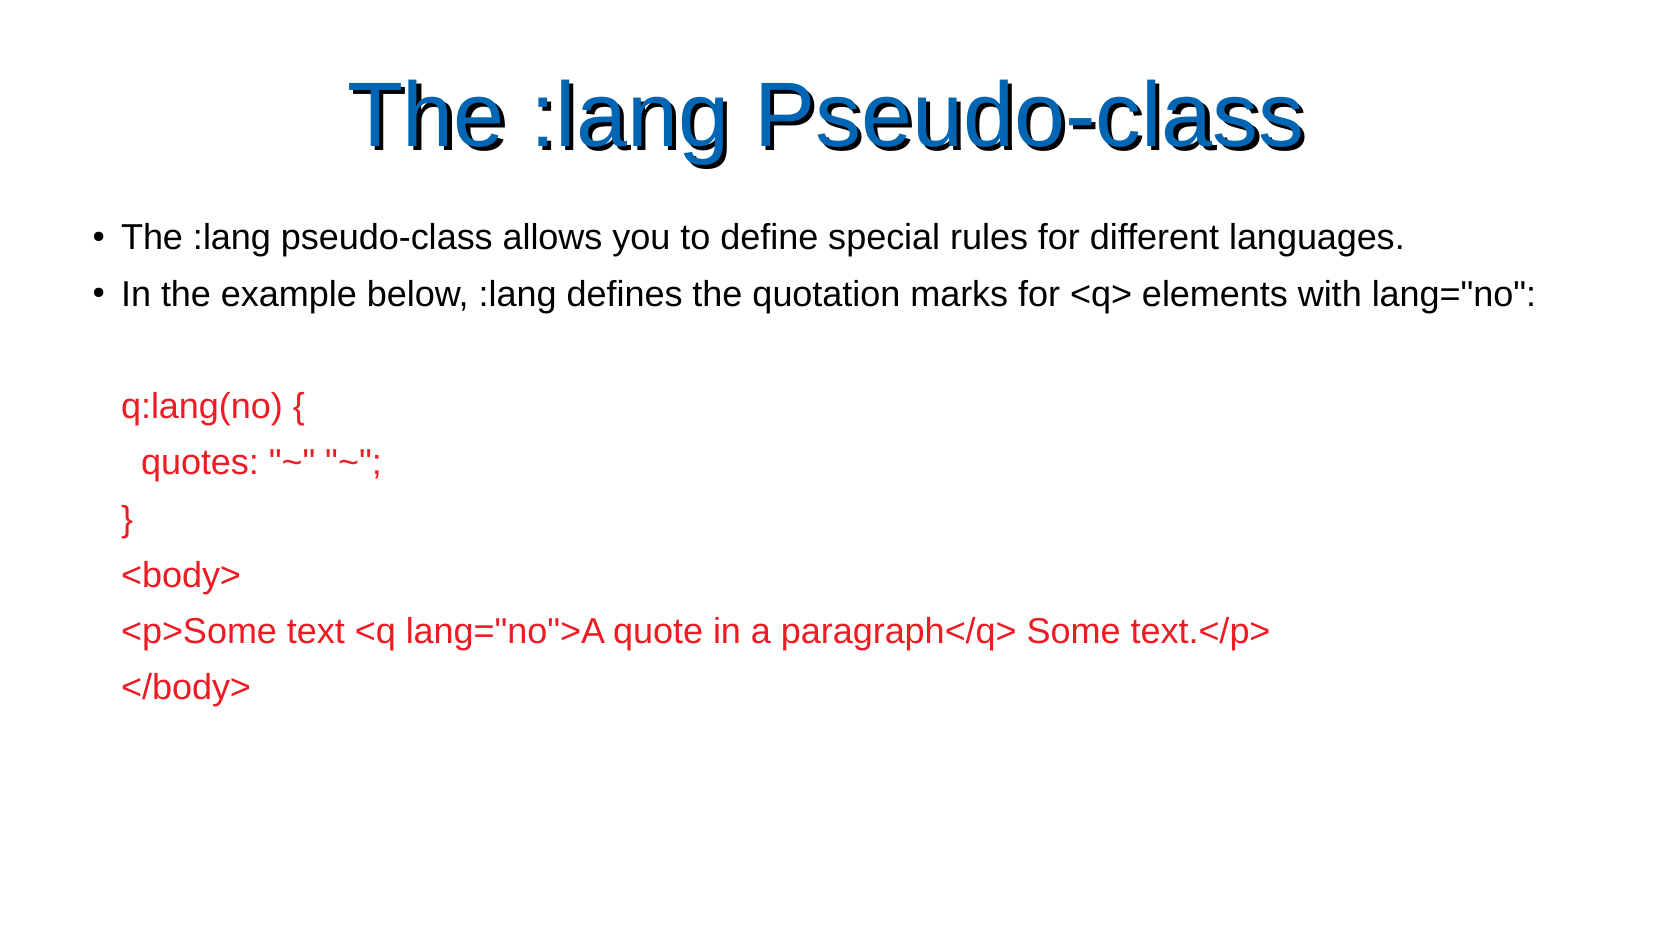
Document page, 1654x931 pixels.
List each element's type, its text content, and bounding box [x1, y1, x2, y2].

title The :lang Pseudo-class [82, 37, 1571, 193]
list The :lang pseudo-class allows you to define special rules for different languages. In the example below, :lang defines the quotation marks for <q> elements with lang="no": q:lang(no) { quotes: "~" "~"; } <body> <p>Some text <q lang="no">A quote in a paragraph</q> Some text.</p> </body> [82, 217, 1571, 758]
